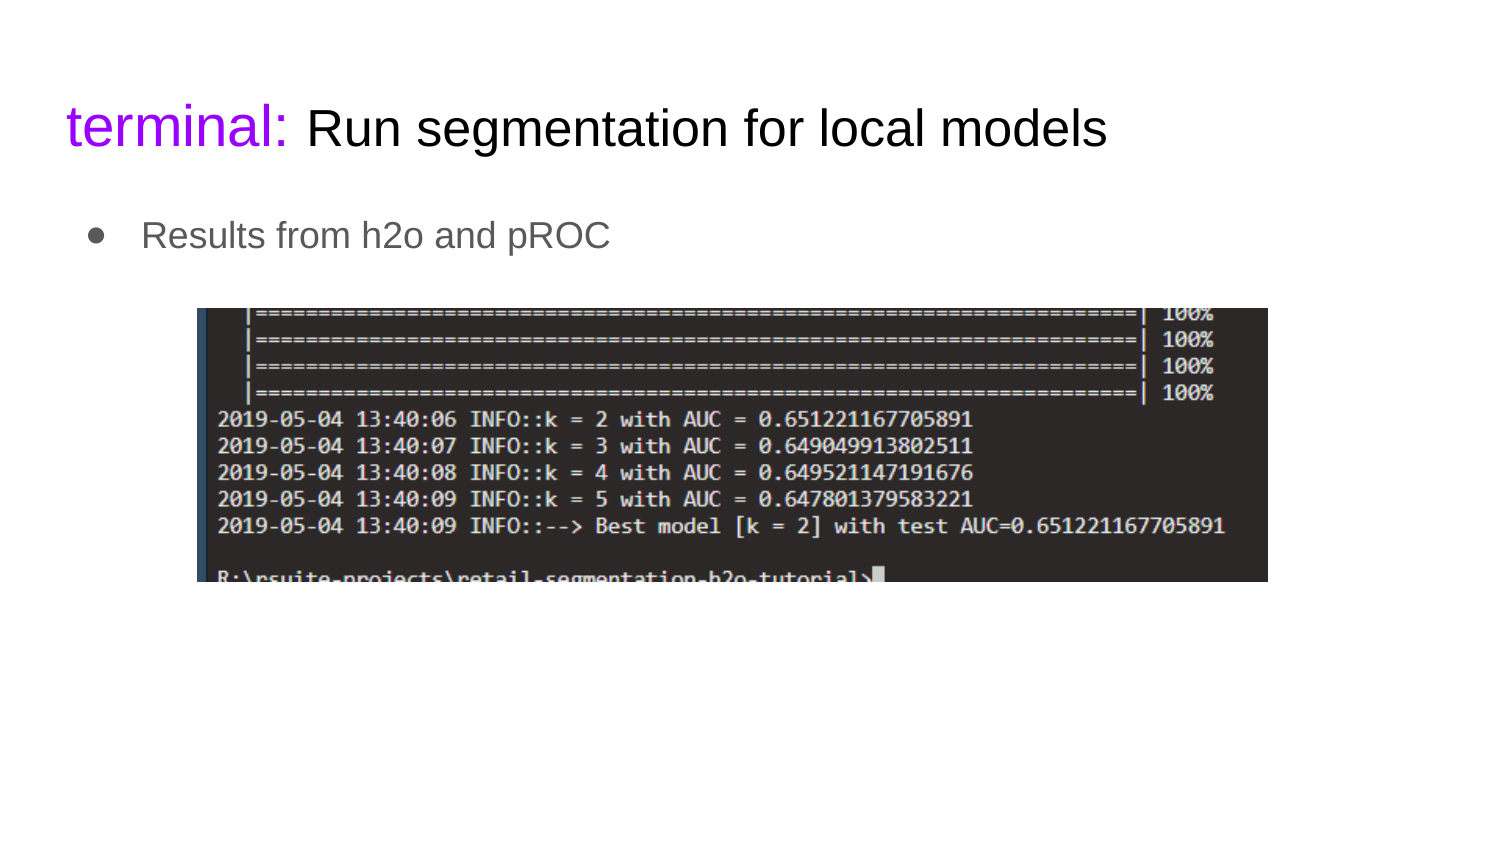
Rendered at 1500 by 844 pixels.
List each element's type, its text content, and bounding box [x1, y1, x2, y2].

title terminal: Run segmentation for local models [51, 72, 1449, 167]
list Results from h2o and pROC [51, 189, 1449, 750]
picture [197, 308, 1268, 583]
